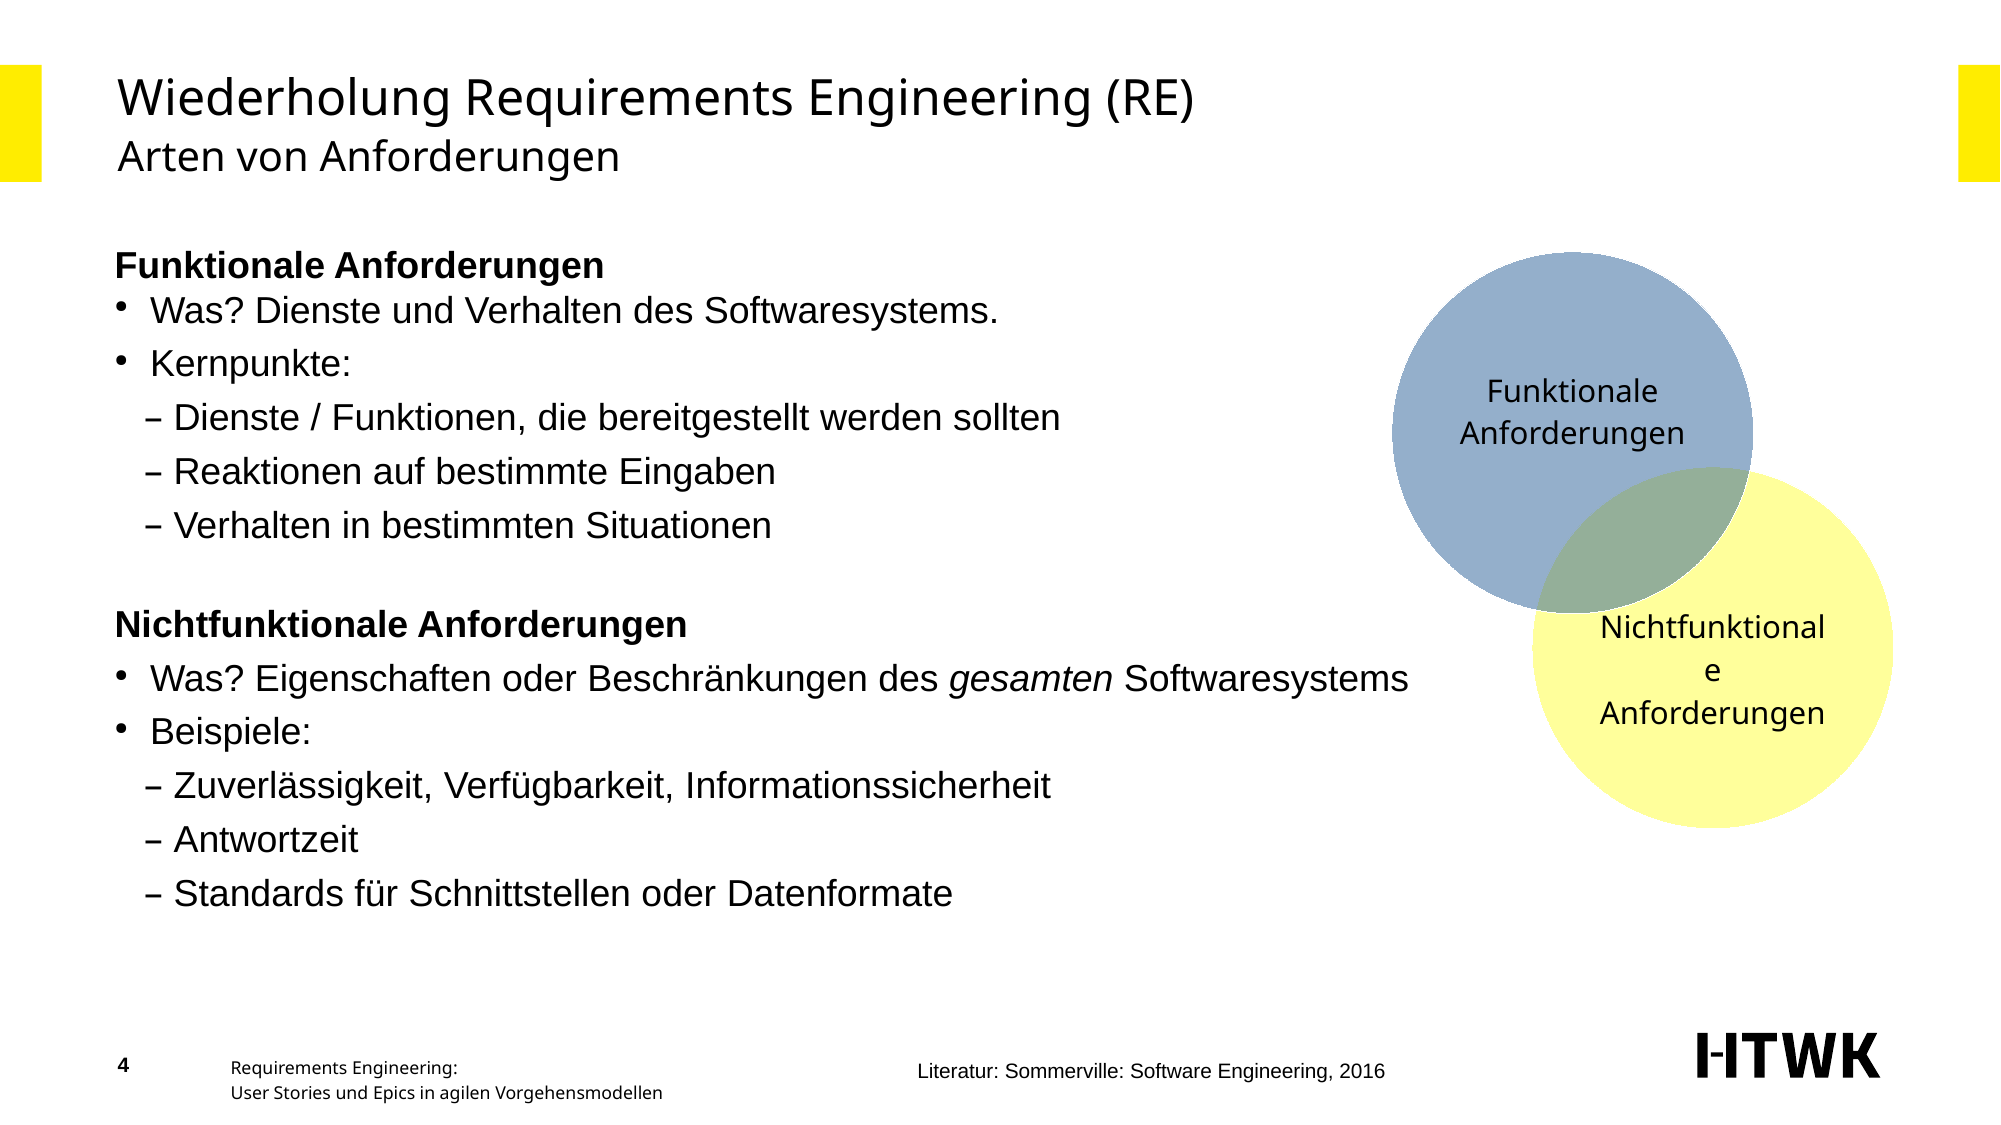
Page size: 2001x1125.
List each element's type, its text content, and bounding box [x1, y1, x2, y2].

text_box Funktionale Anforderungen [1391, 251, 1754, 614]
text_box Literatur: Sommerville: Software Engineering, 2016 [902, 1050, 1553, 1090]
title Wiederholung Requirements Engineering (RE) Arten von Anforderungen [117, 60, 1883, 178]
text_box Funktionale Anforderungen Was? Dienste und Verhalten des Softwaresystems. Kernpunkte: Dienste / Funktionen, die bereitgestellt werden sollten Reaktionen auf bestimmte Eingaben Verhalten in bestimmten Situationen Nichtfunktionale Anforderungen Was? Eigenschaften oder Beschränkungen des gesamten Softwaresystems Beispiele: Zuverlässigkeit, Verfügbarkeit, Informationssicherheit Antwortzeit Standards für Schnittstellen oder Datenformate [114, 237, 1891, 1002]
text_box Nichtfunktionale Anforderungen [1531, 470, 1894, 829]
